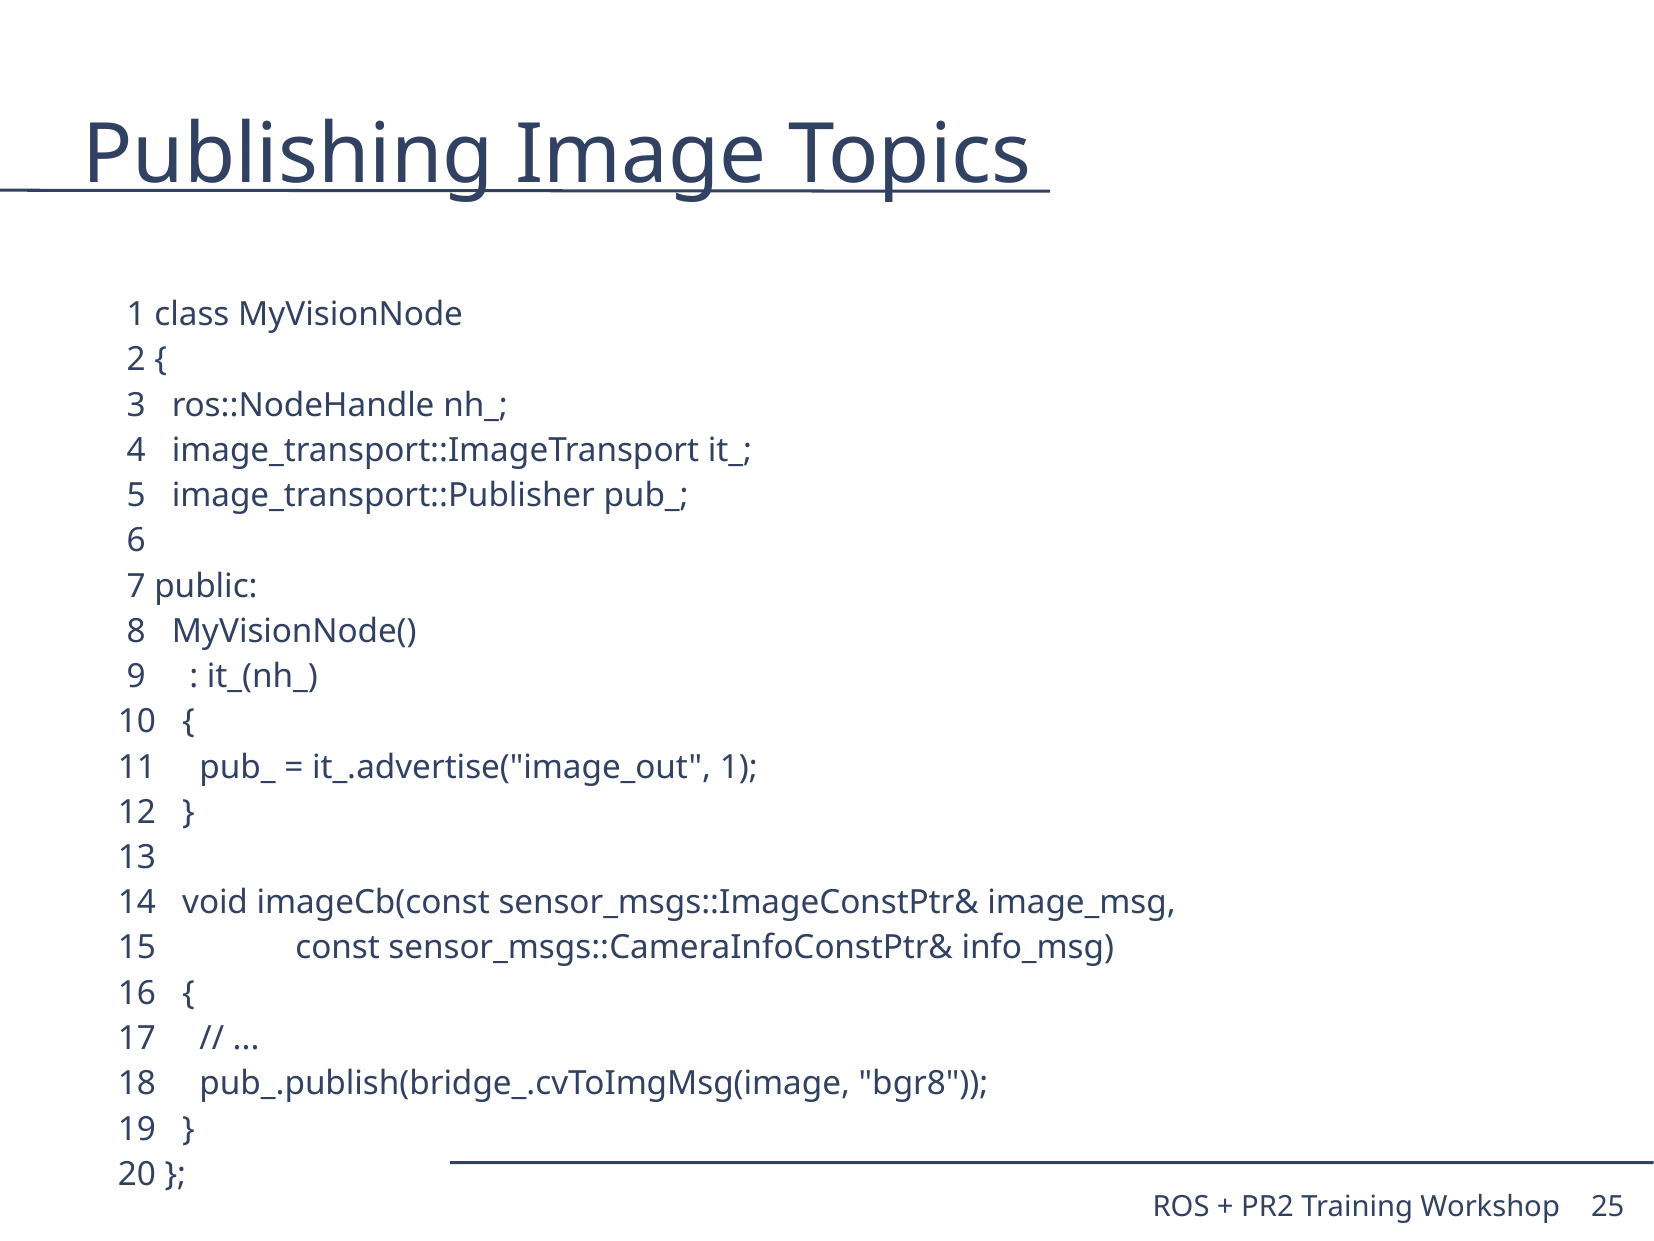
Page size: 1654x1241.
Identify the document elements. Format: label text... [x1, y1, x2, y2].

list 1 class MyVisionNode 2 { 3 ros::NodeHandle nh_; 4 image_transport::ImageTransport it_; 5 image_transport::Publisher pub_; 6 7 public: 8 MyVisionNode() 9 : it_(nh_) 10 { 11 pub_ = it_.advertise("image_out", 1); 12 } 13 14 void imageCb(const sensor_msgs::ImageConstPtr& image_msg, 15 const sensor_msgs::CameraInfoConstPtr& info_msg) 16 { 17 // ... 18 pub_.publish(bridge_.cvToImgMsg(image, "bgr8")); 19 } 20 }; [82, 290, 1571, 1109]
title Publishing Image Topics [82, 75, 1571, 226]
